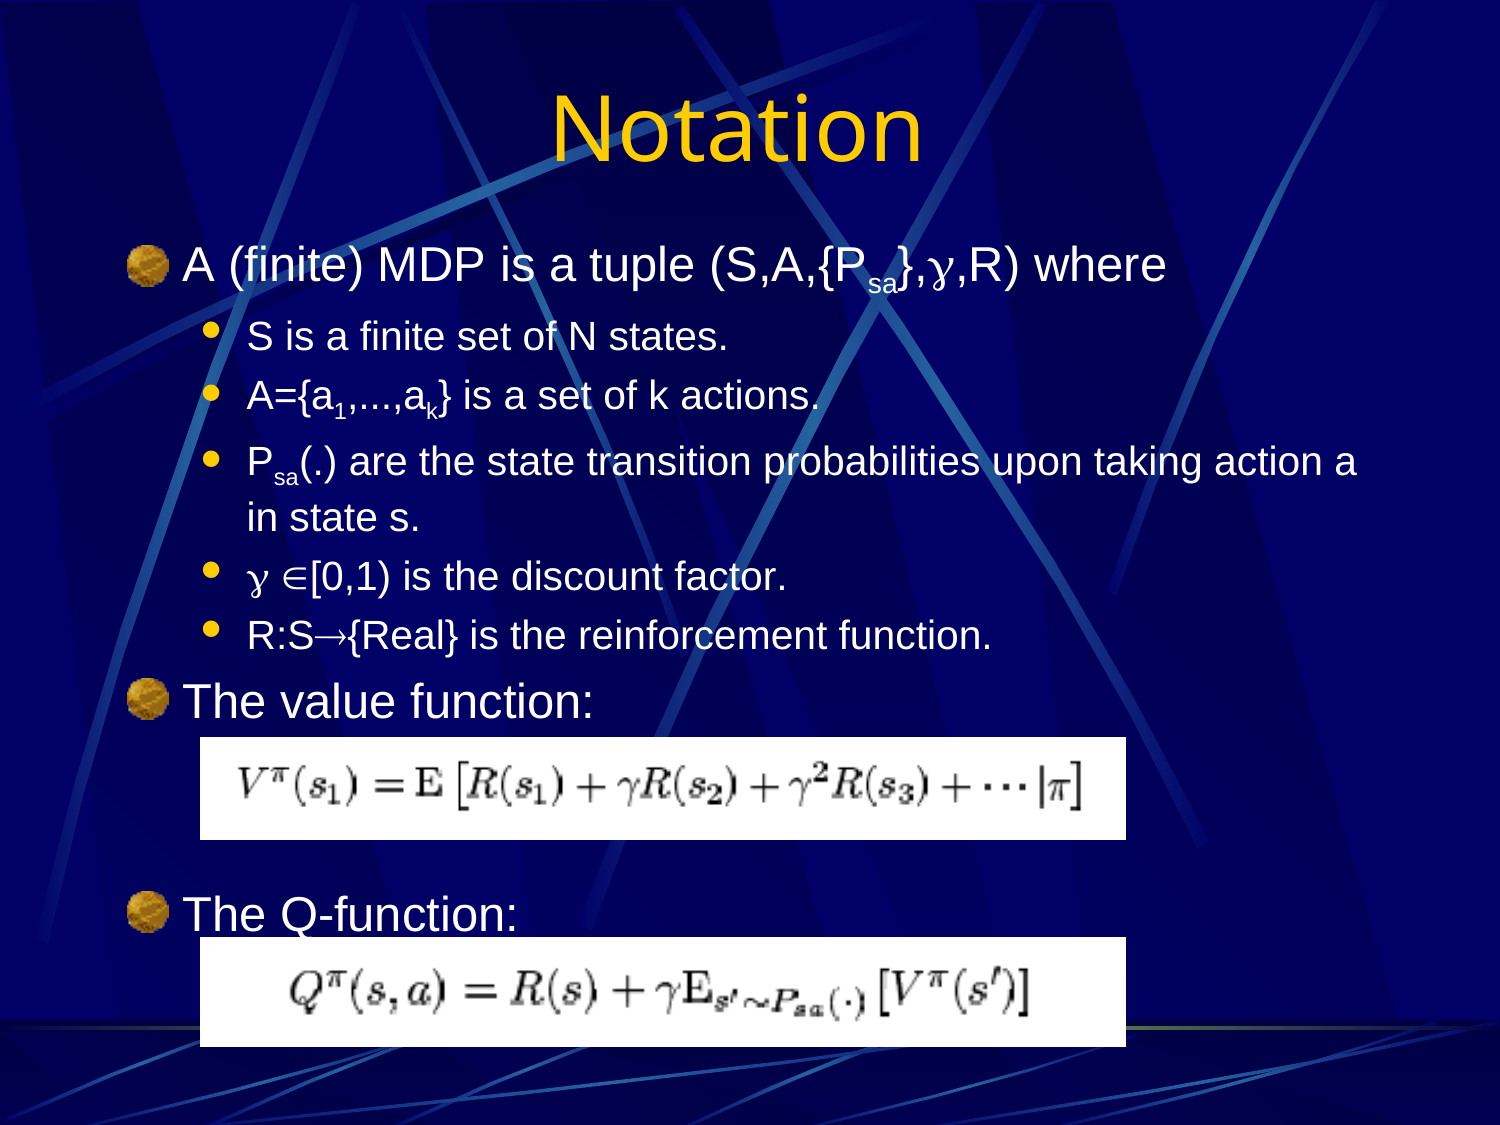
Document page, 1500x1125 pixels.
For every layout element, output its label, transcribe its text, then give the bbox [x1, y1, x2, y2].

chart [200, 937, 1126, 1047]
chart [200, 737, 1126, 840]
list A (finite) MDP is a tuple (S,A,{Psa},,R) where S is a finite set of N states. A={a1,...,ak} is a set of k actions. Psa(.) are the state transition probabilities upon taking action a in state s.  [0,1) is the discount factor. R:S{Real} is the reinforcement function. The value function: The Q-function: [112, 224, 1388, 950]
title Notation [99, 62, 1375, 188]
